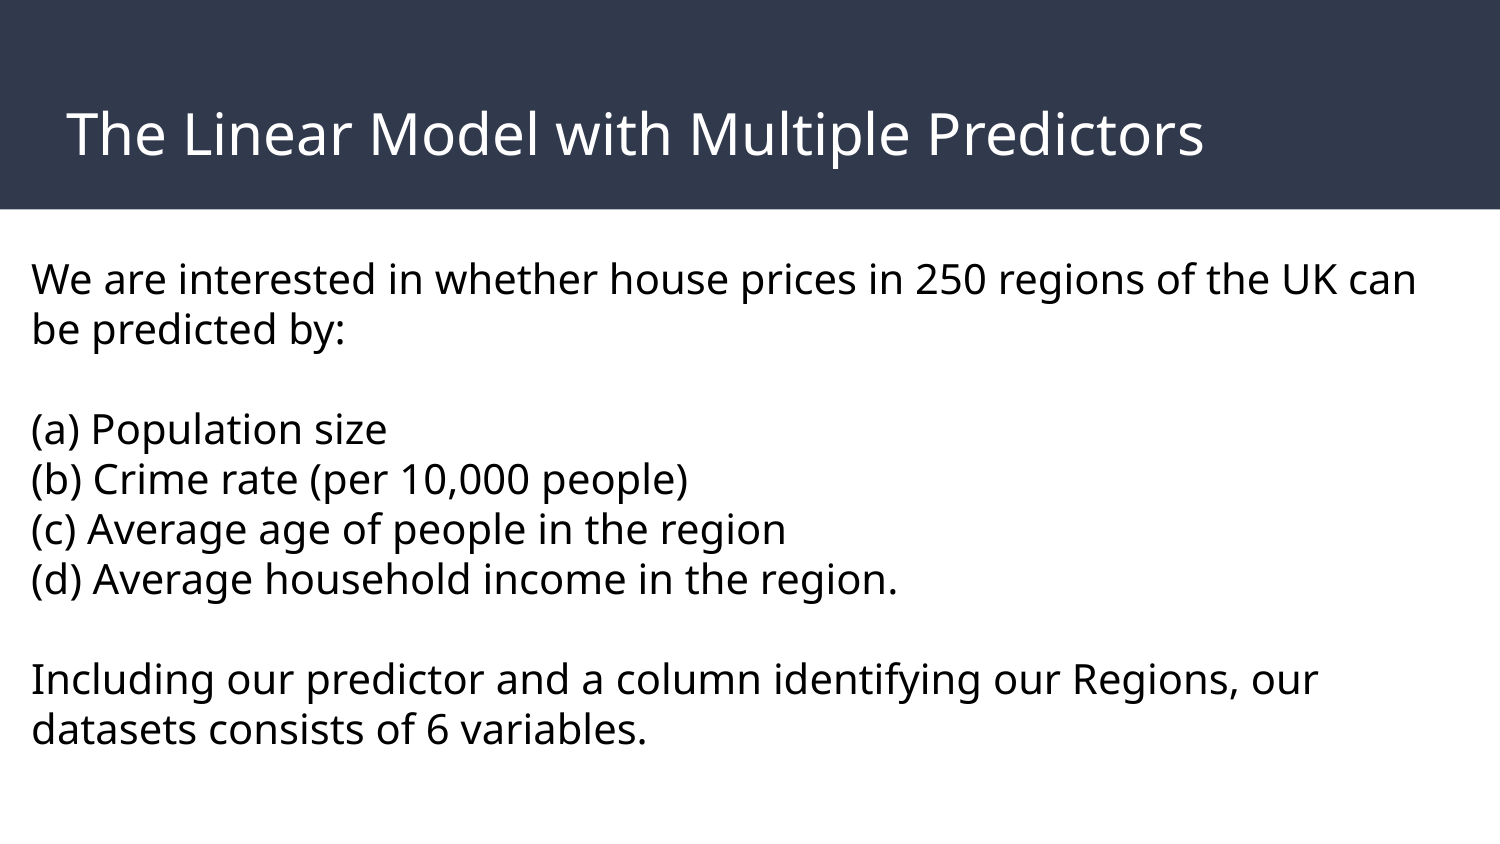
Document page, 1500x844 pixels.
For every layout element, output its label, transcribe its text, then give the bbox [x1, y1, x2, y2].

title The Linear Model with Multiple Predictors [51, 82, 1449, 185]
text_box We are interested in whether house prices in 250 regions of the UK can be predicted by: (a) Population size (b) Crime rate (per 10,000 people) (c) Average age of people in the region (d) Average household income in the region. Including our predictor and a column identifying our Regions, our datasets consists of 6 variables. [16, 237, 1481, 828]
